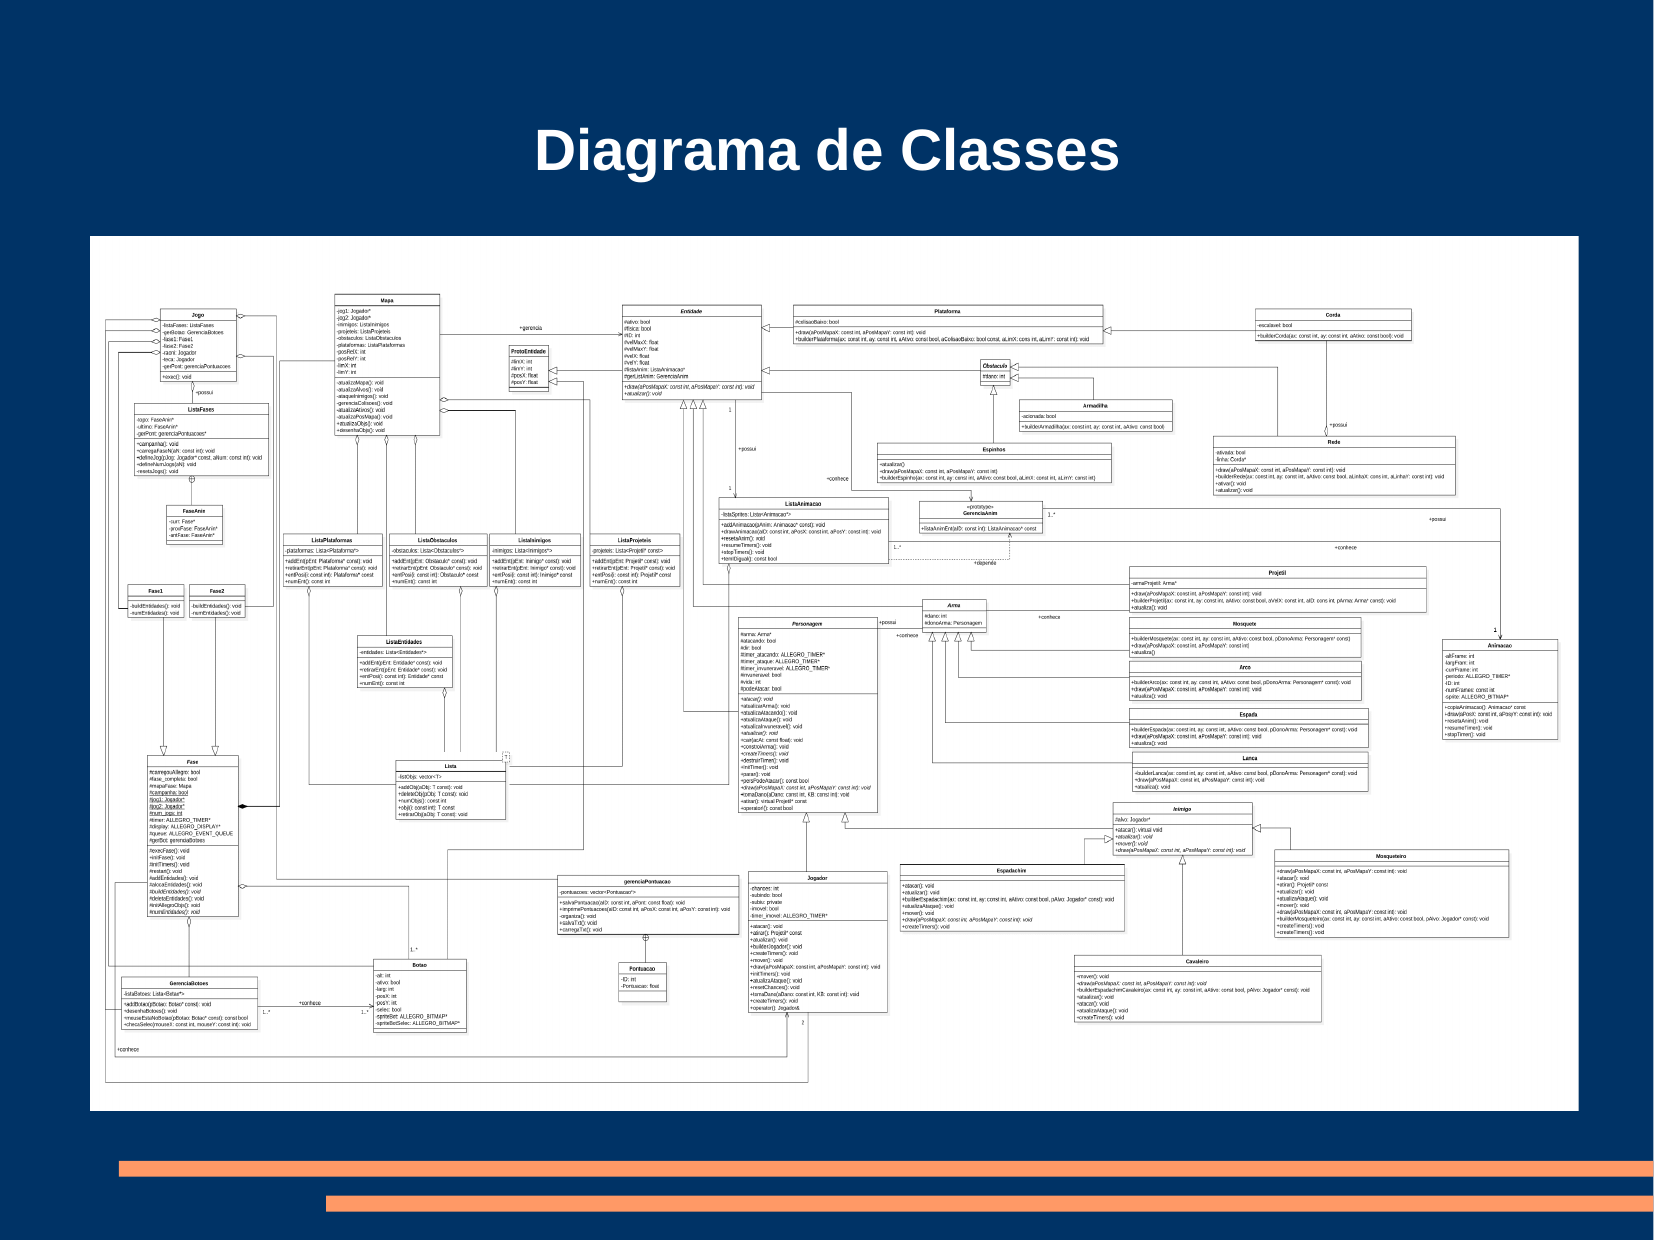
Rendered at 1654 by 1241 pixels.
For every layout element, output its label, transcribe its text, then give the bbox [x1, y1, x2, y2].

picture [90, 236, 1579, 1111]
title Diagrama de Classes [121, 46, 1534, 236]
